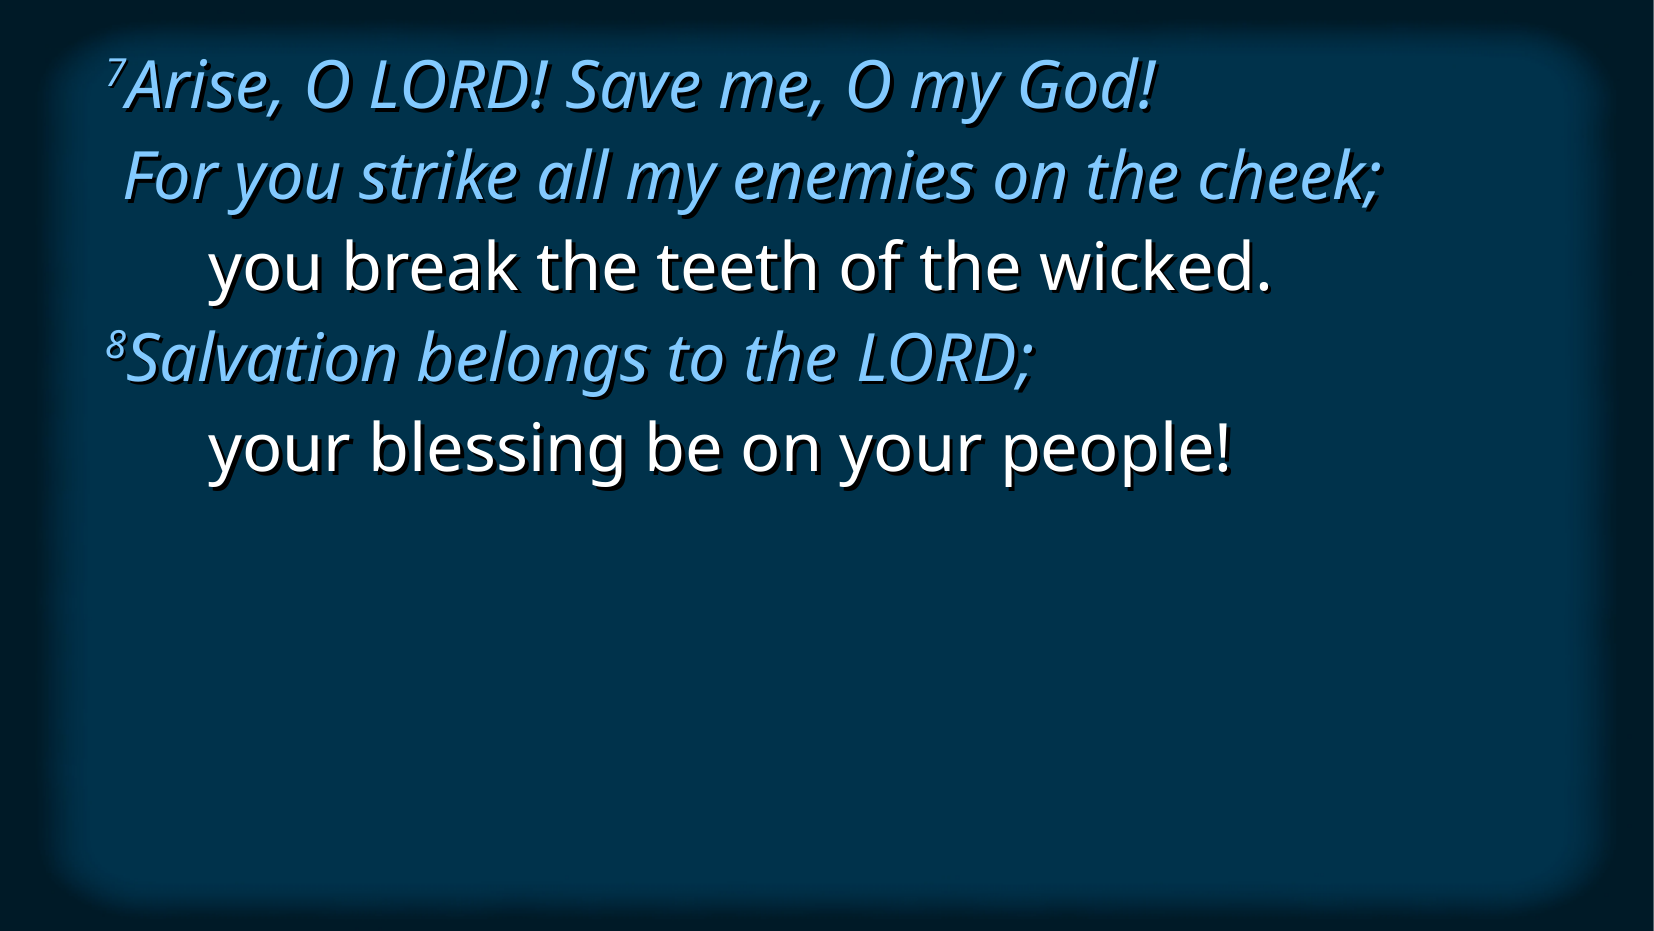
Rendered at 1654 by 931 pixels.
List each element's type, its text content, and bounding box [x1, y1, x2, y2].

text_box 7Arise, O Lord! Save me, O my God! For you strike all my enemies on the cheek; you break the teeth of the wicked. 8Salvation belongs to the Lord; your blessing be on your people! [90, 30, 1561, 578]
picture [0, 0, 1654, 931]
